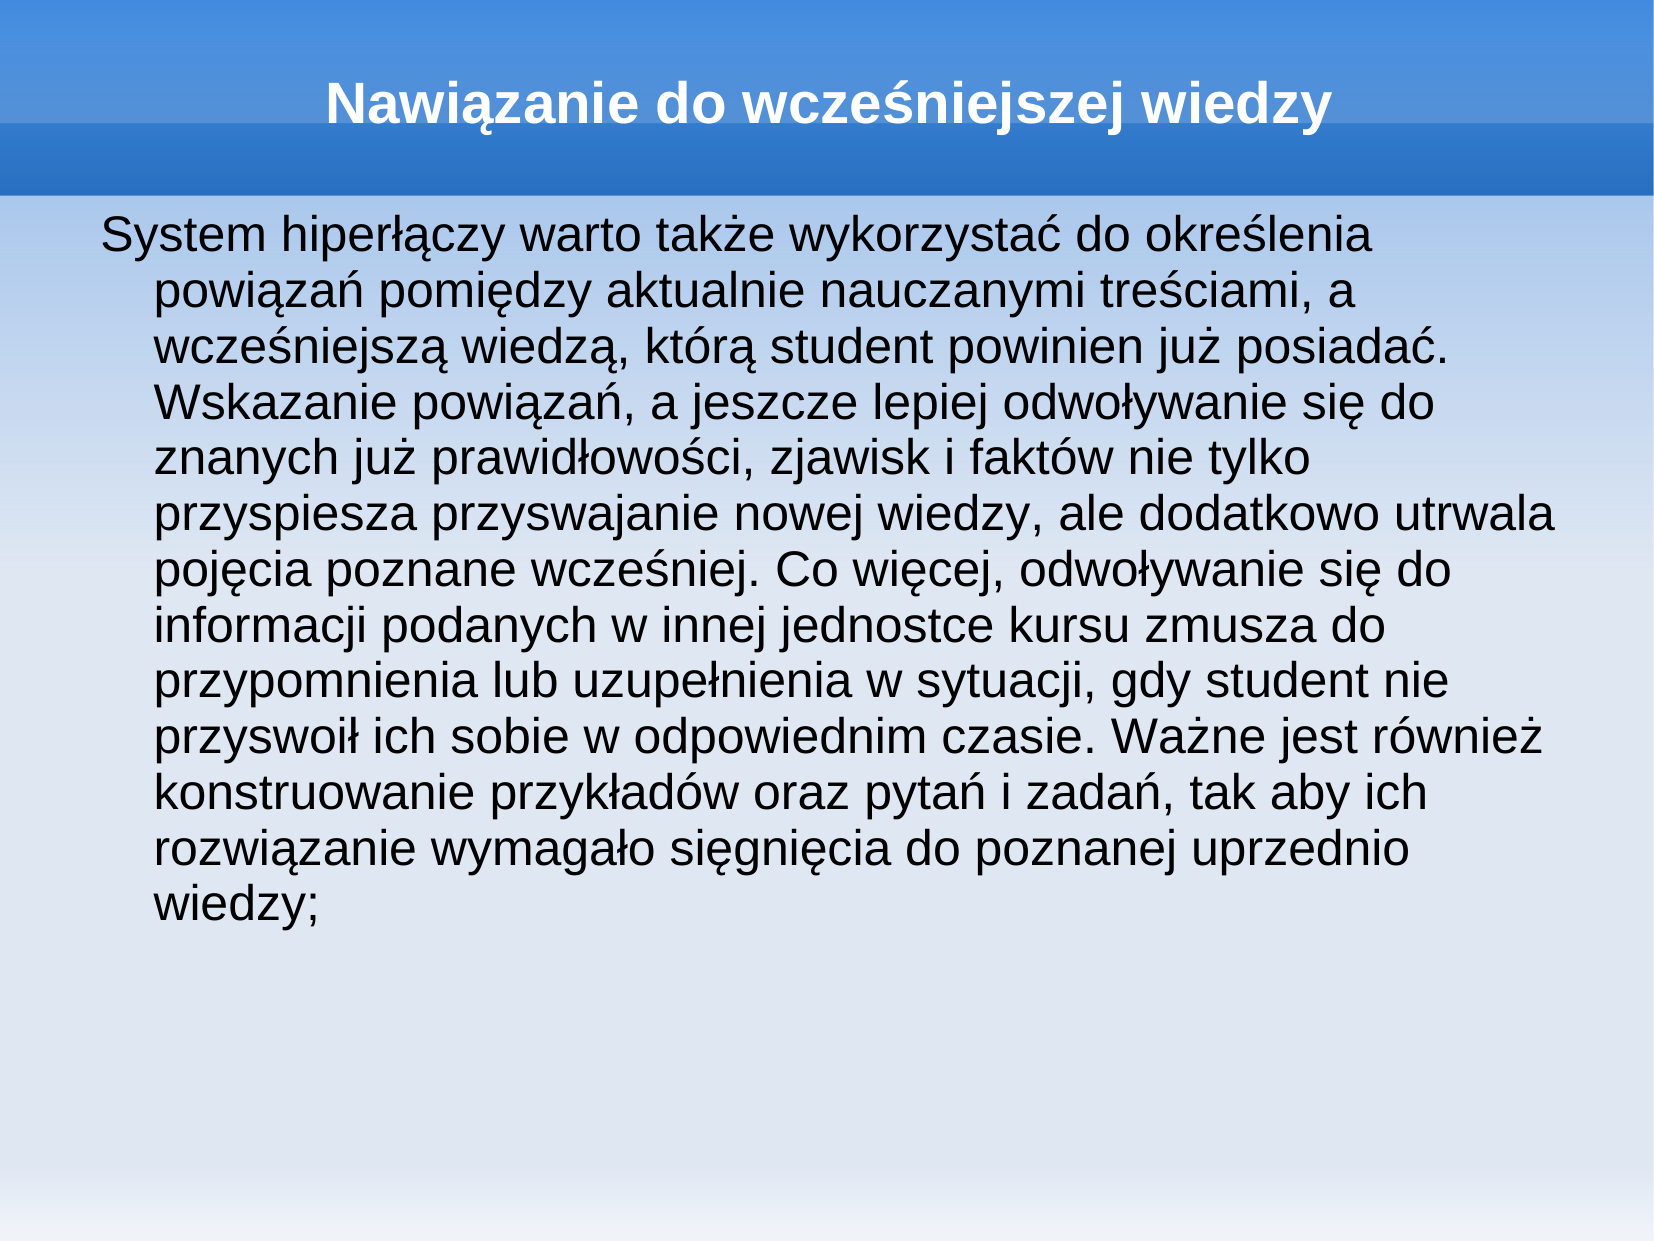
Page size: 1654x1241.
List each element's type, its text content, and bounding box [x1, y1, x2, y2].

picture [0, 0, 1654, 1241]
title Nawiązanie do wcześniejszej wiedzy [76, 7, 1565, 200]
list System hiperłączy warto także wykorzystać do określenia powiązań pomiędzy aktualnie nauczanymi treściami, a wcześniejszą wiedzą, którą student powinien już posiadać. Wskazanie powiązań, a jeszcze lepiej odwoływanie się do znanych już prawidłowości, zjawisk i faktów nie tylko przyspiesza przyswajanie nowej wiedzy, ale dodatkowo utrwala pojęcia poznane wcześniej. Co więcej, odwoływanie się do informacji podanych w innej jednostce kursu zmusza do przypomnienia lub uzupełnienia w sytuacji, gdy student nie przyswoił ich sobie w odpowiednim czasie. Ważne jest również konstruowanie przykładów oraz pytań i zadań, tak aby ich rozwiązanie wymagało sięgnięcia do poznanej uprzednio wiedzy; [82, 206, 1571, 1097]
